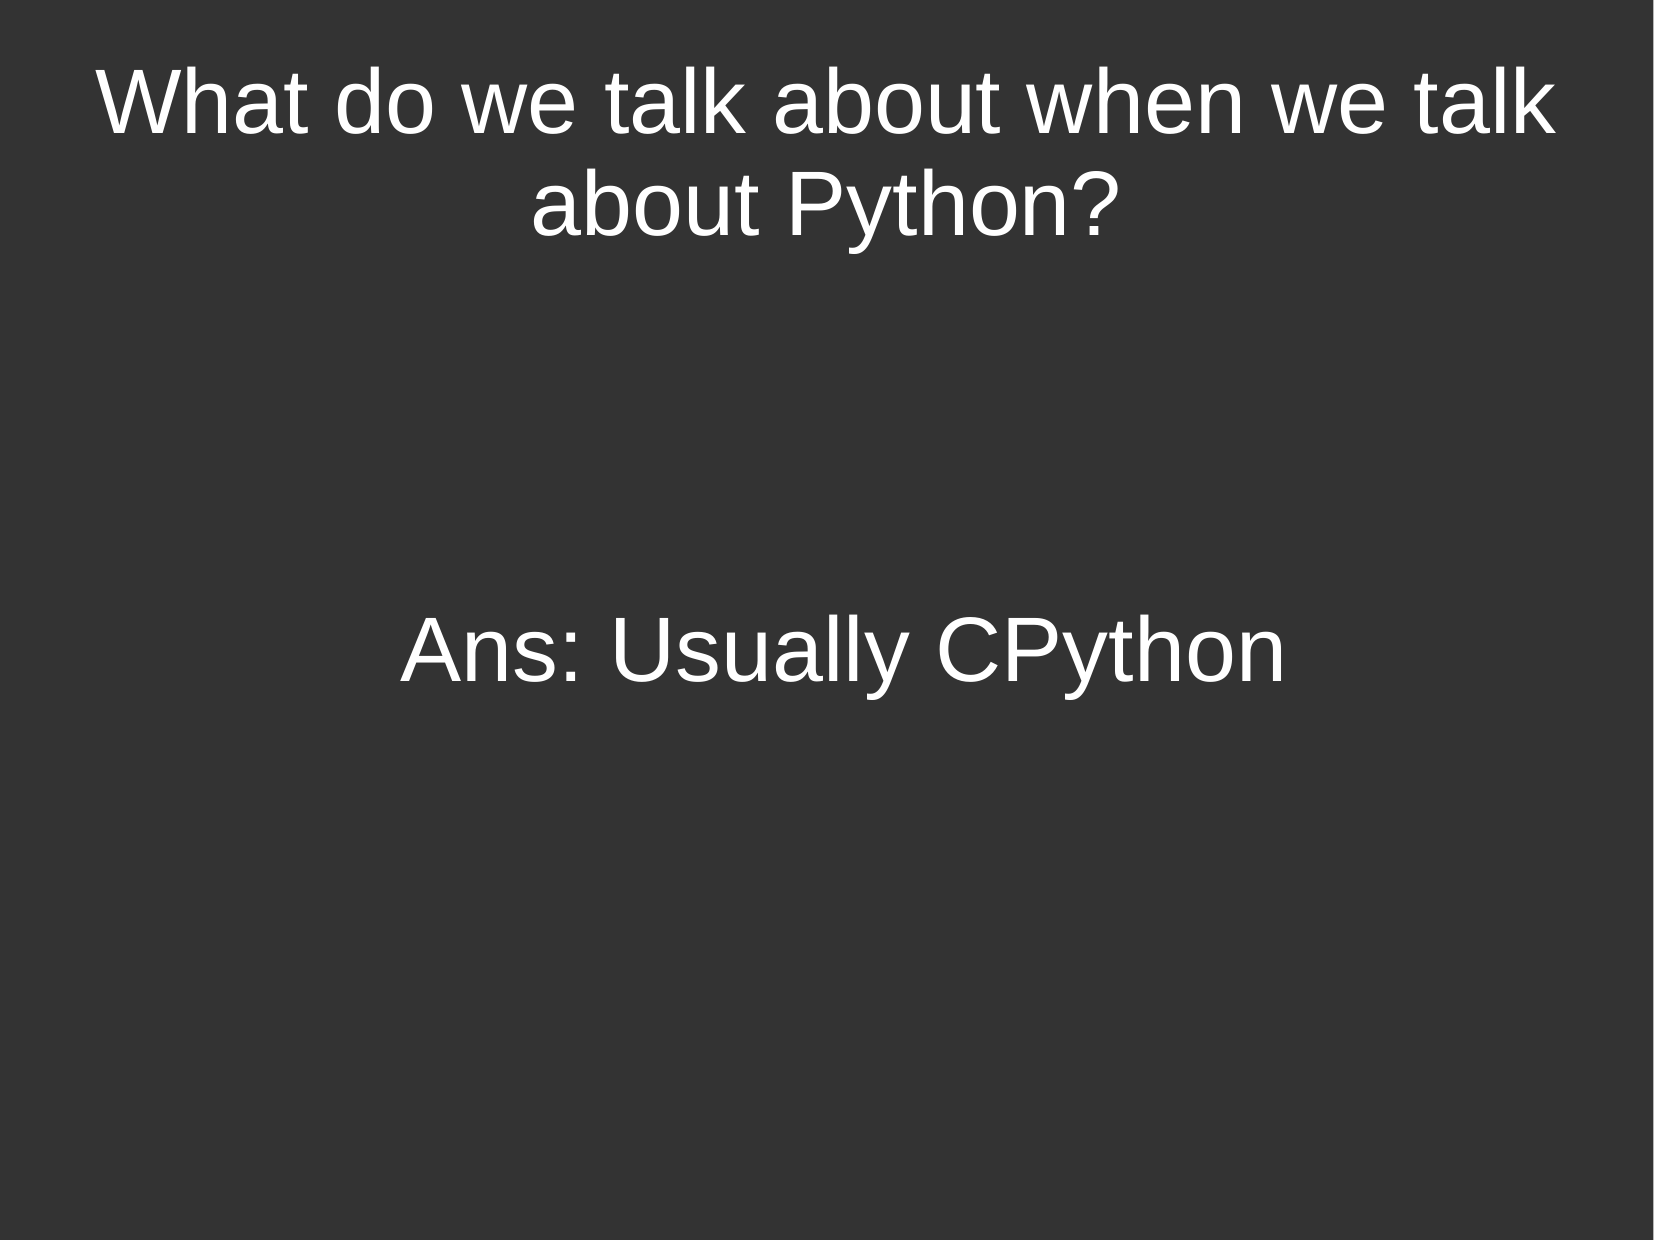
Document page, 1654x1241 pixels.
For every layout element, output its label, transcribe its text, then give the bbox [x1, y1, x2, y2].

subtitle Ans: Usually CPython [82, 290, 1571, 1010]
title What do we talk about when we talk about Python? [82, 49, 1571, 257]
